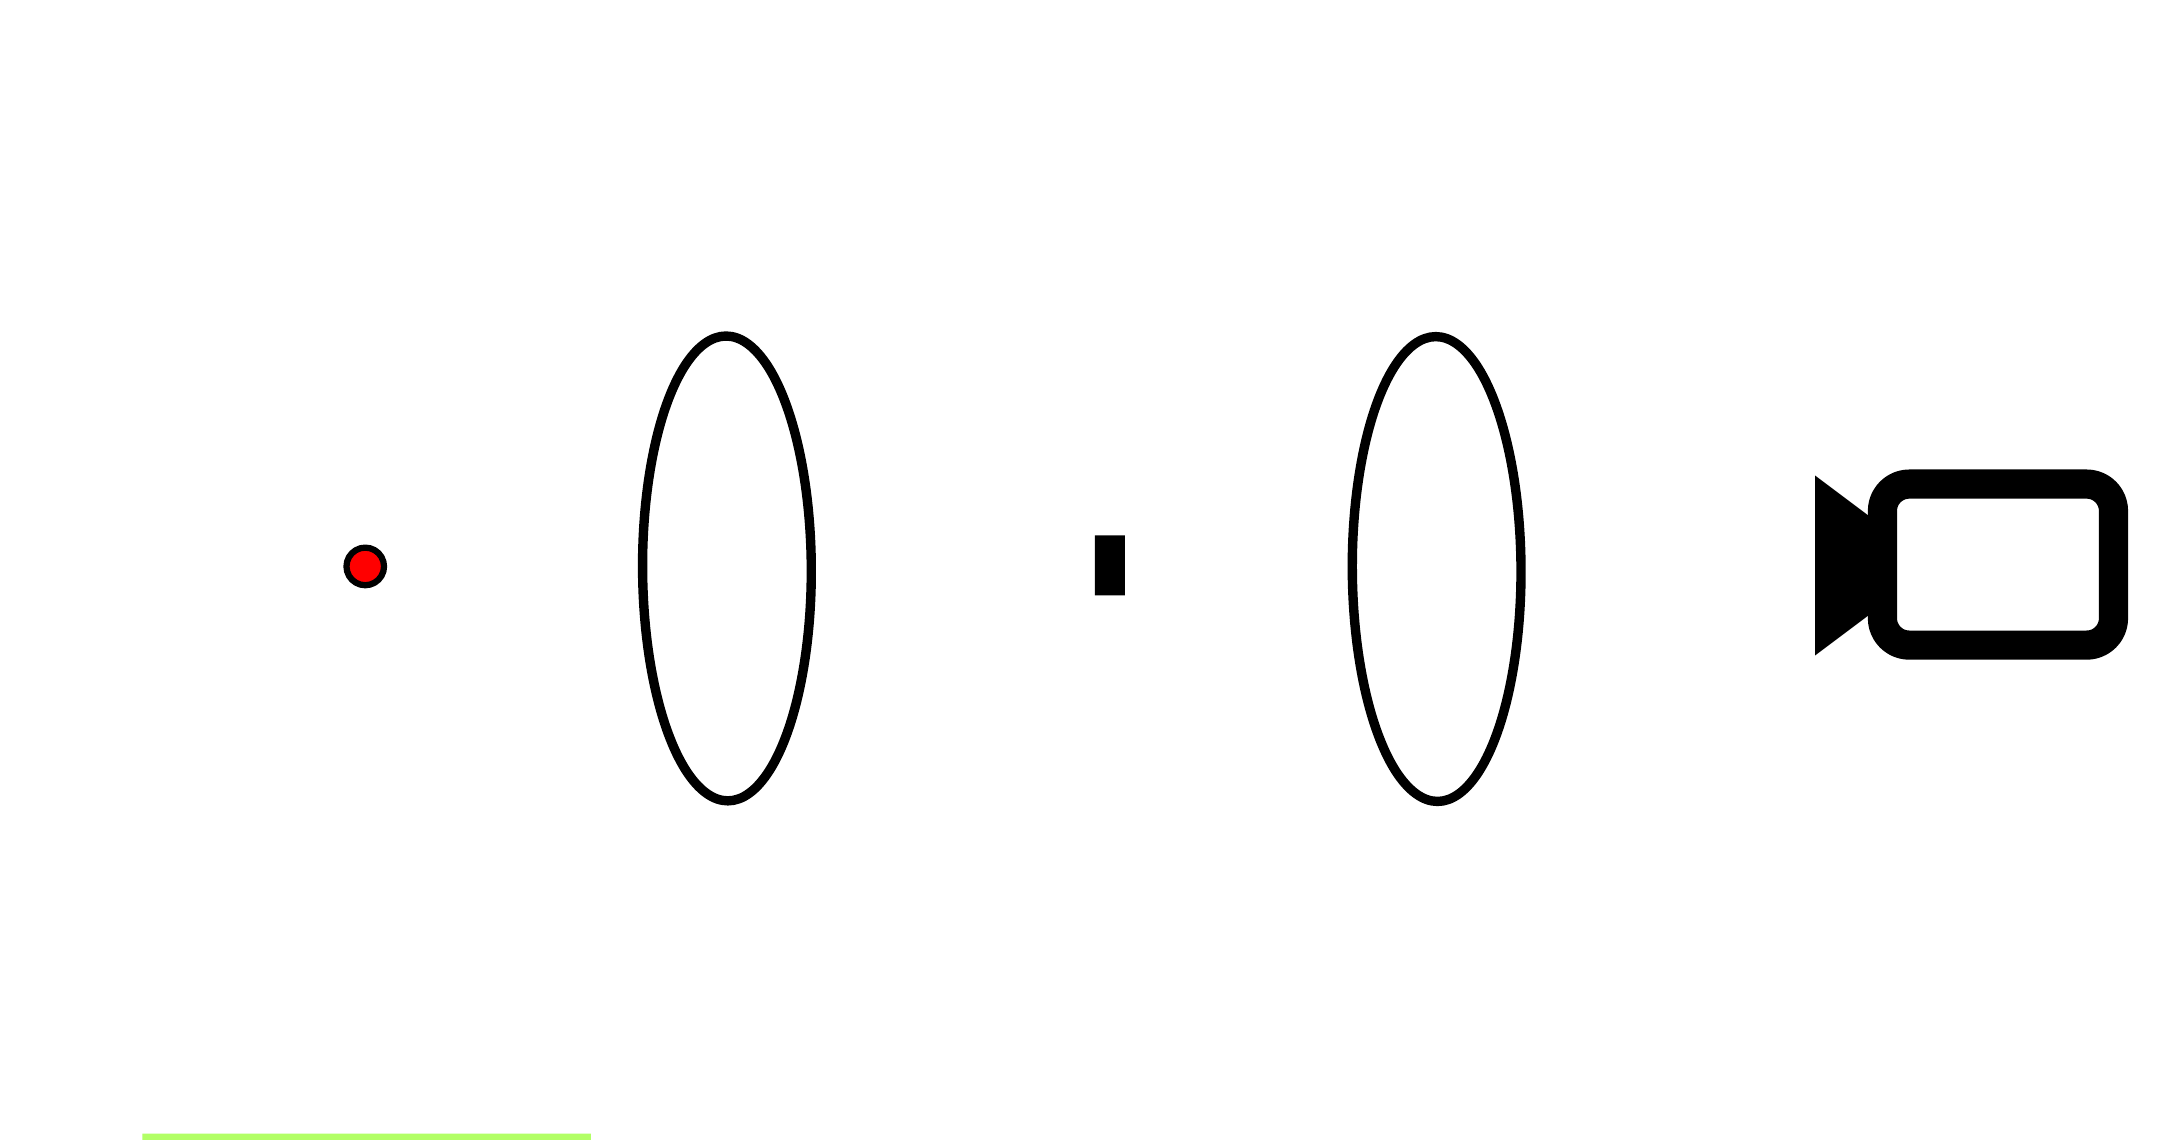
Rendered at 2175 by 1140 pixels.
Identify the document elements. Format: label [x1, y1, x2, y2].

text_box [642, 336, 812, 801]
text_box [346, 547, 385, 586]
text_box [1882, 484, 2114, 646]
text_box [1094, 535, 1125, 596]
text_box [1352, 336, 1522, 802]
text_box [1815, 475, 1876, 656]
